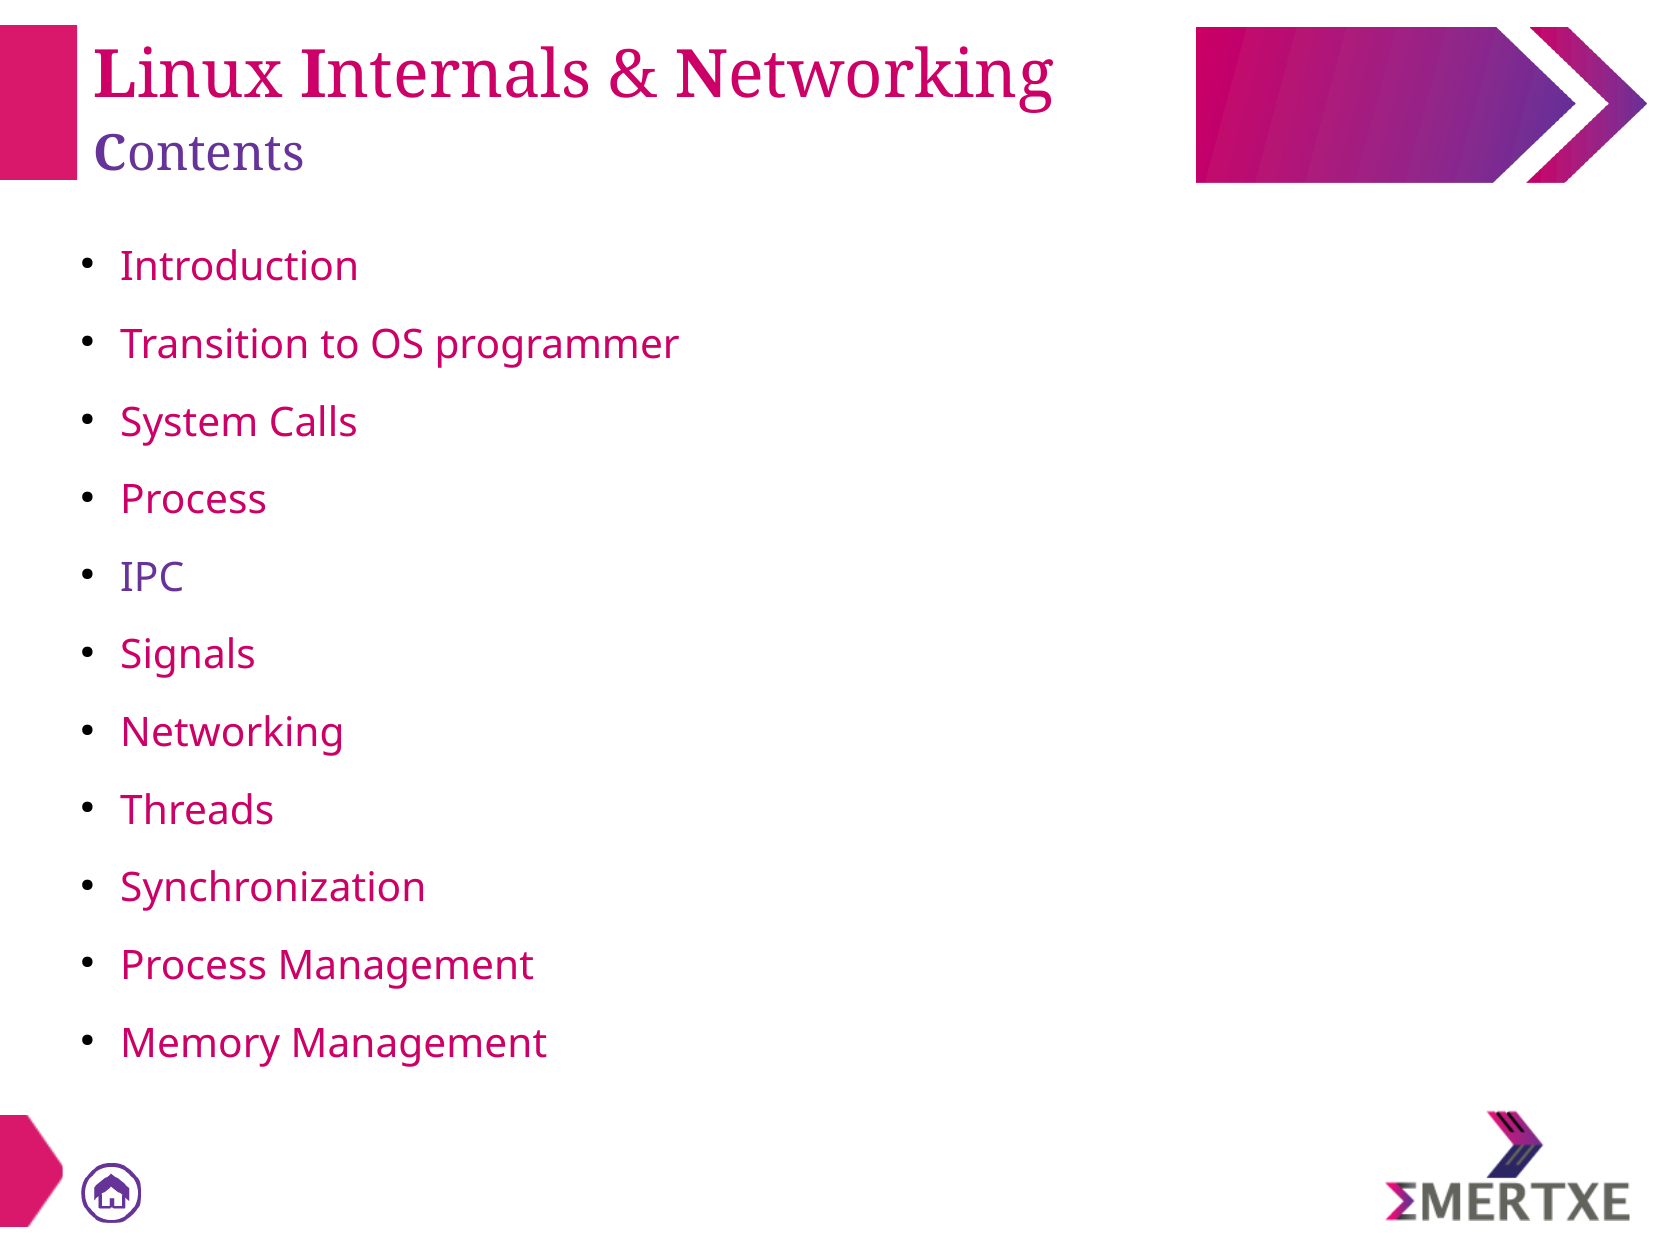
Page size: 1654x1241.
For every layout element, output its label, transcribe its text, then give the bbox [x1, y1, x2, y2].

title Linux Internals & Networking Contents [93, 2, 1571, 210]
picture [1571, 27, 1647, 183]
list Introduction Transition to OS programmer System Calls Process IPC Signals Networking Threads Synchronization Process Management Memory Management [67, 237, 1556, 1078]
picture [81, 1163, 141, 1223]
picture [1385, 1107, 1631, 1221]
